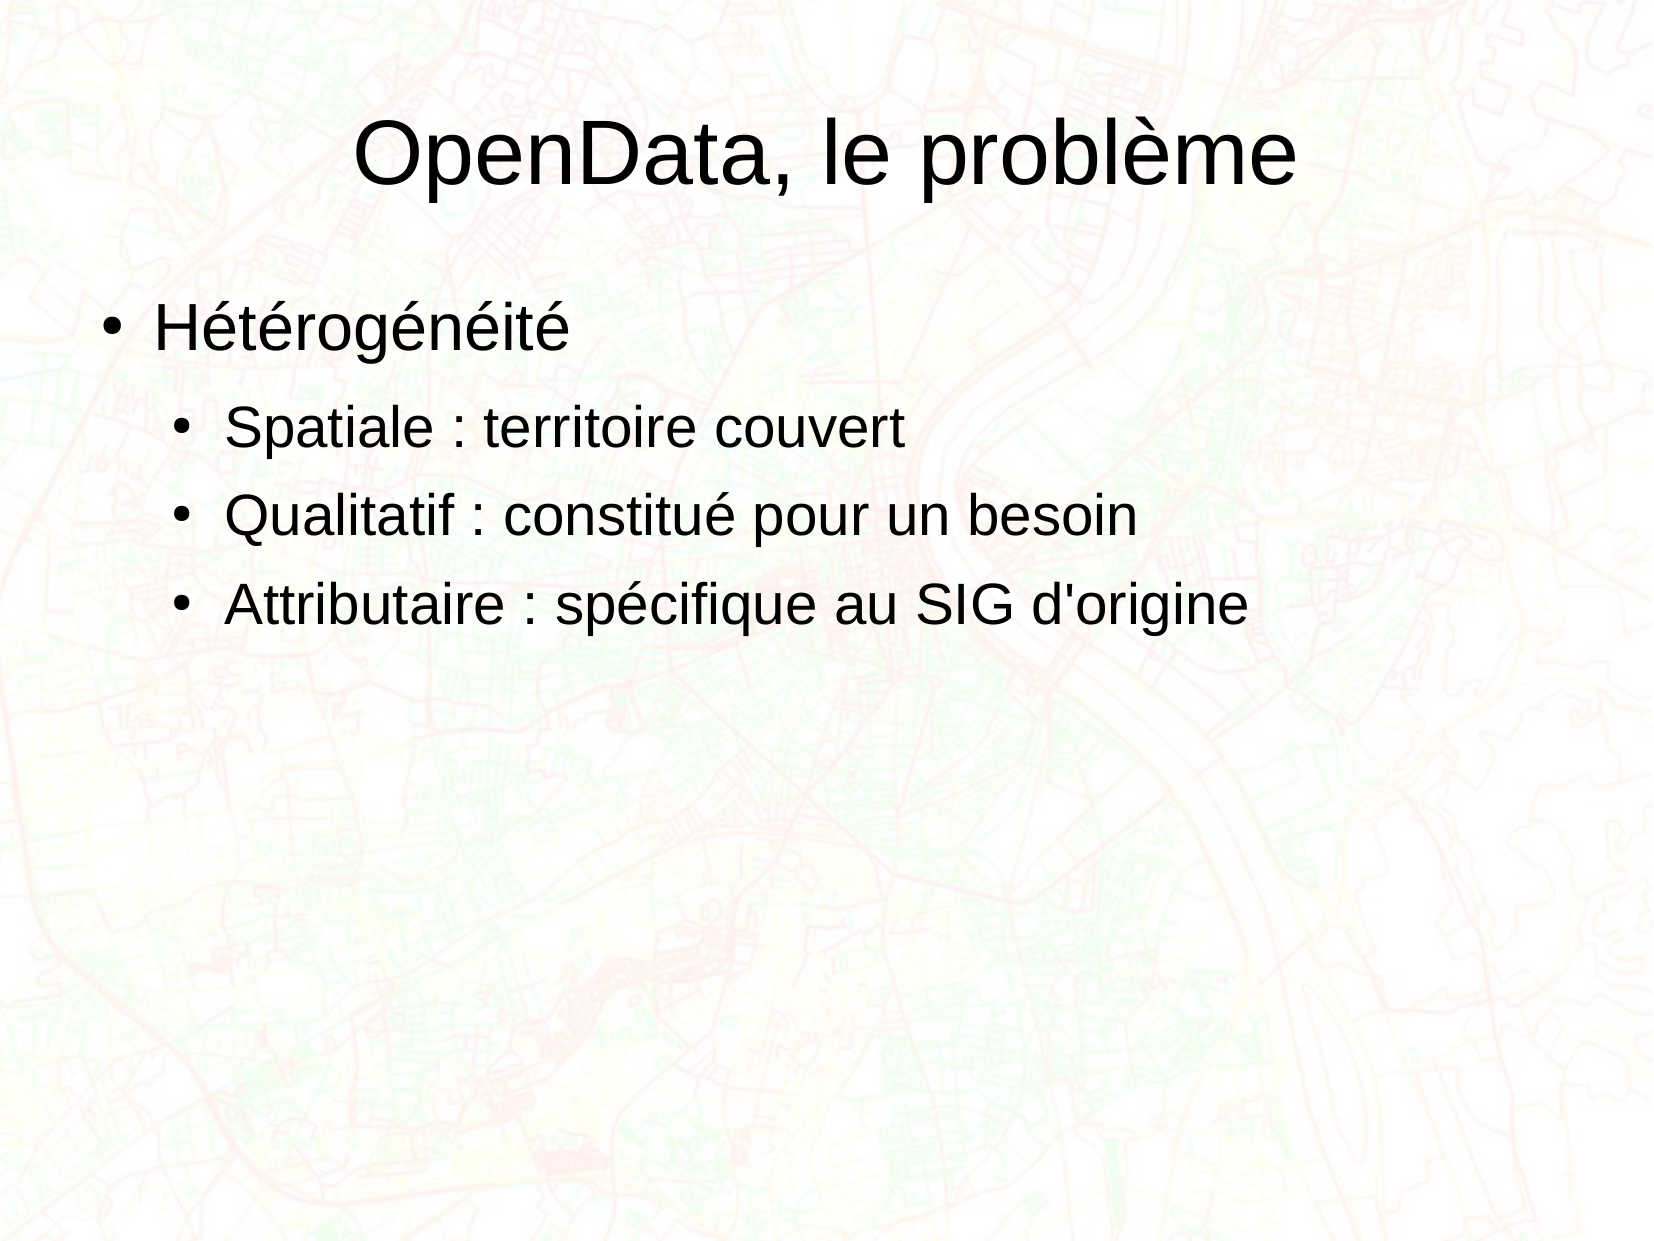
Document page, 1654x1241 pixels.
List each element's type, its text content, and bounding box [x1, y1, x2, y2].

list Hétérogénéité Spatiale : territoire couvert Qualitatif : constitué pour un besoin Attributaire : spécifique au SIG d'origine [82, 290, 1571, 1010]
picture [0, 0, 1654, 1241]
title OpenData, le problème [82, 49, 1571, 257]
